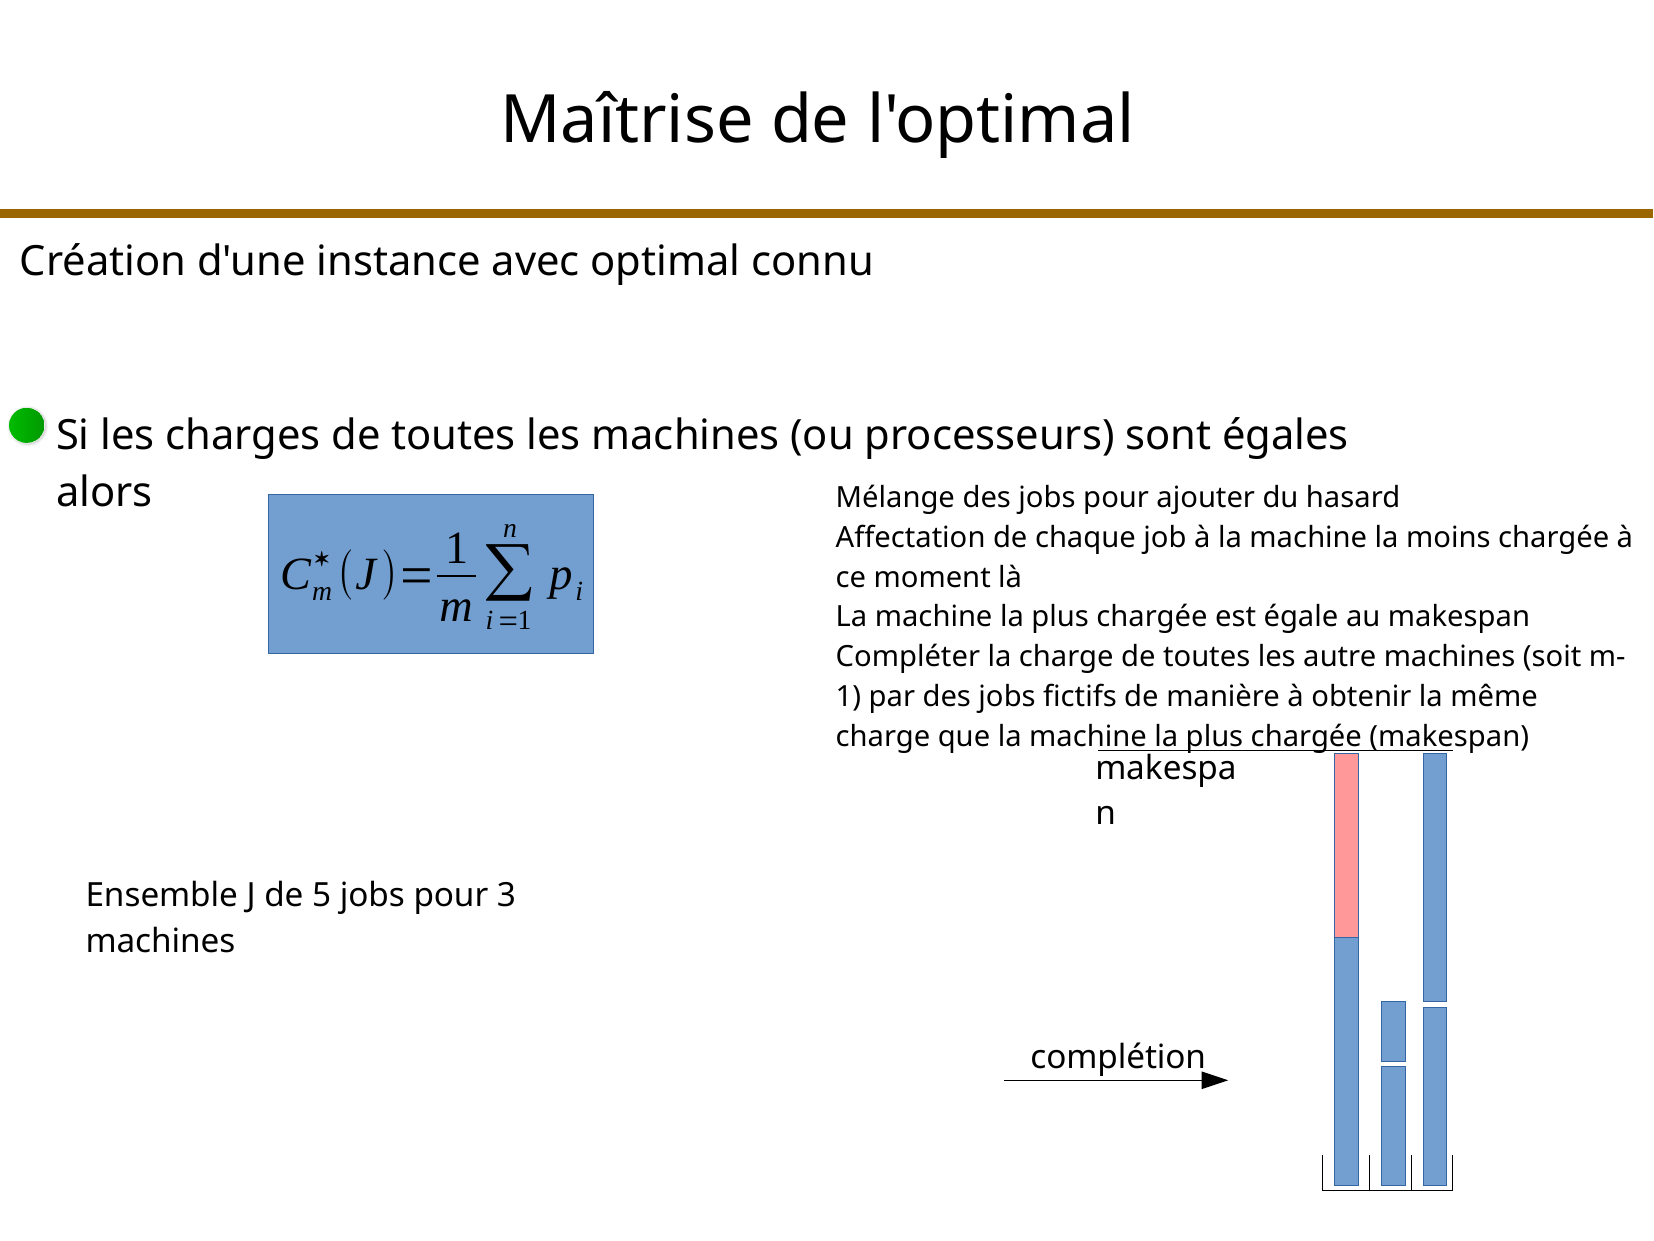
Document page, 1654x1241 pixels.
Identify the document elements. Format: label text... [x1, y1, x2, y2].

text_box [1334, 753, 1359, 1186]
text_box Ensemble J de 5 jobs pour 3 machines [70, 864, 674, 994]
text_box [1381, 1001, 1406, 1062]
text_box complétion [1015, 1025, 1229, 1118]
text_box Création d'une instance avec optimal connu [4, 222, 922, 382]
text_box [268, 636, 594, 654]
text_box [268, 494, 594, 511]
picture [6, 405, 50, 448]
text_box [1423, 1007, 1447, 1186]
text_box Mélange des jobs pour ajouter du hasard Affectation de chaque job à la machine la moins chargée à ce moment là La machine la plus chargée est égale au makespan Compléter la charge de toutes les autre machines (soit m-1) par des jobs fictifs de manière à obtenir la même charge que la machine la plus chargée (makespan) [820, 469, 1654, 721]
text_box makespan [1080, 736, 1270, 790]
picture [268, 511, 594, 636]
title Maîtrise de l'optimal [82, 46, 1571, 187]
text_box [1423, 753, 1447, 1002]
text_box Si les charges de toutes les machines (ou processeurs) sont égales alors [41, 397, 1441, 471]
text_box [1381, 1066, 1406, 1186]
